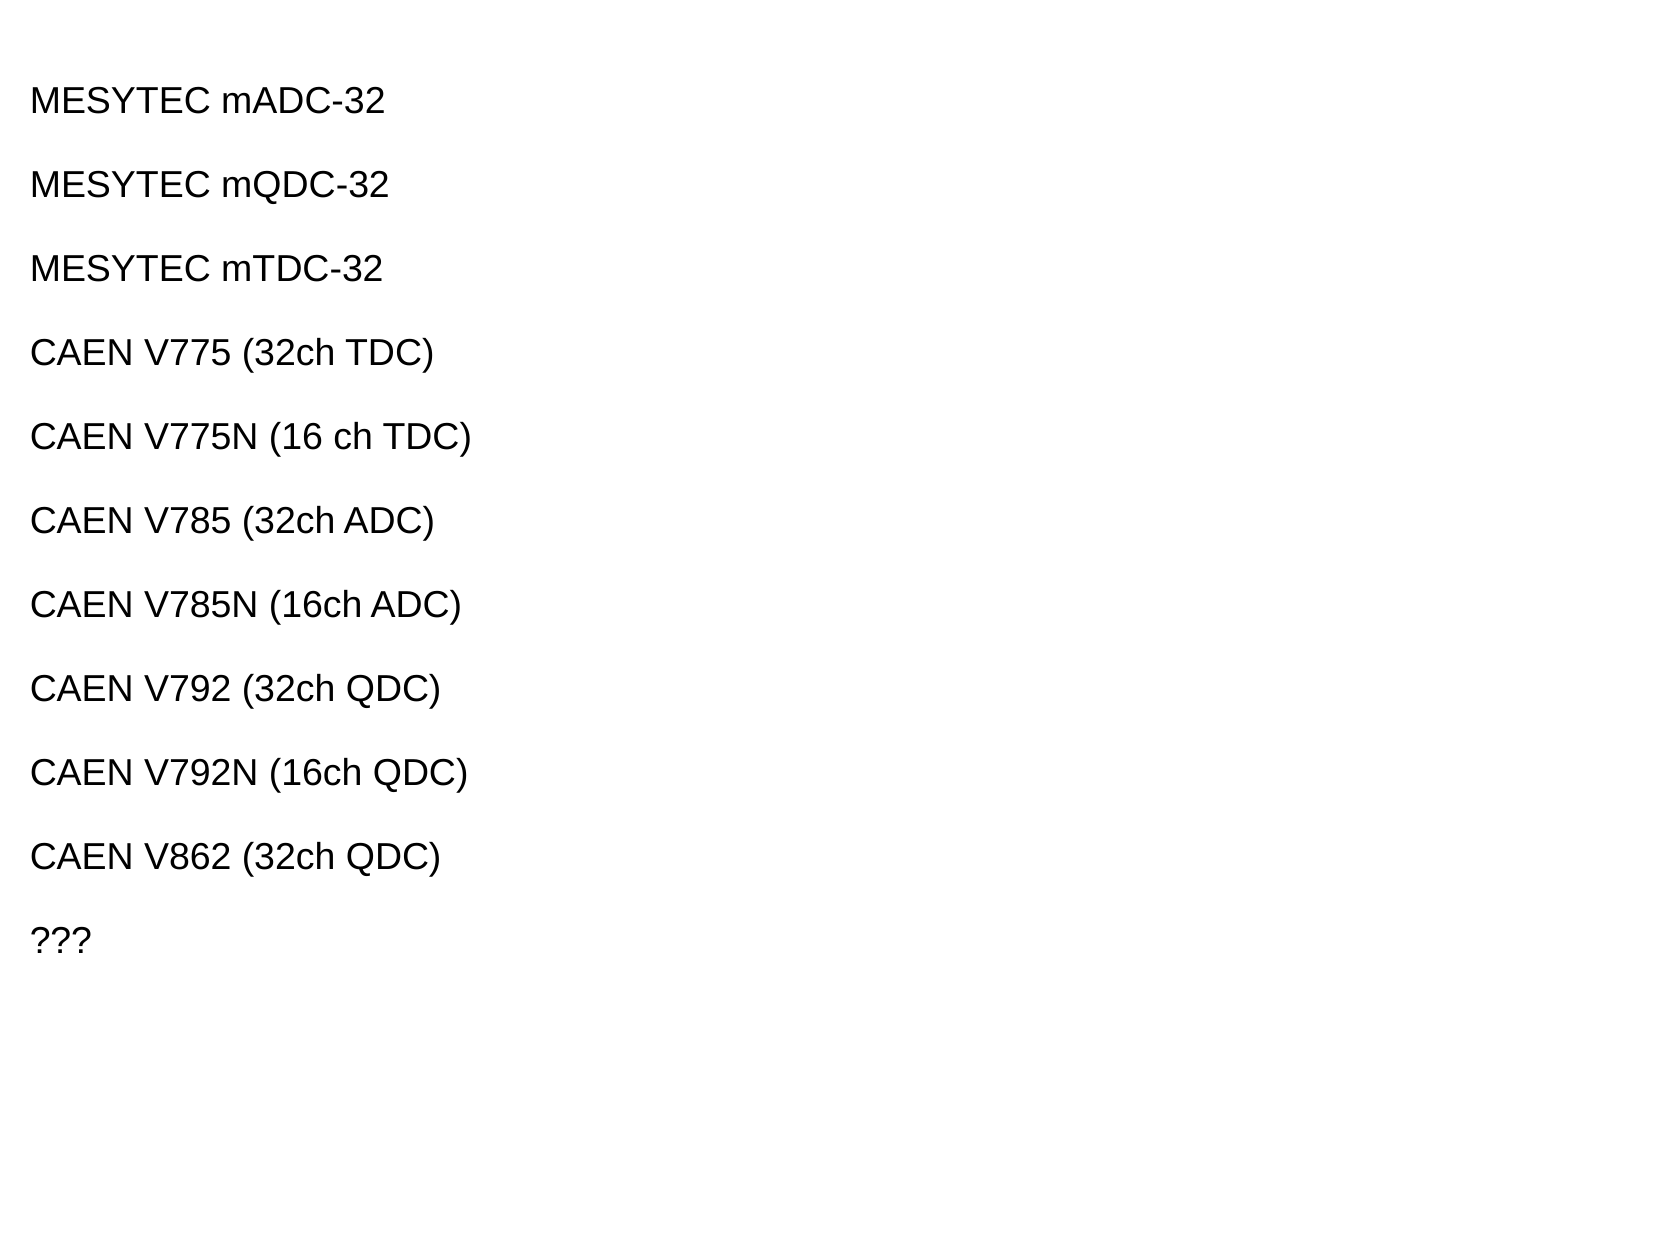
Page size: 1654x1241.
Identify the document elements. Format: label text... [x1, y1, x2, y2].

text_box MESYTEC mADC-32 MESYTEC mQDC-32 MESYTEC mTDC-32 CAEN V775 (32ch TDC) CAEN V775N (16 ch TDC) CAEN V785 (32ch ADC) CAEN V785N (16ch ADC) CAEN V792 (32ch QDC) CAEN V792N (16ch QDC) CAEN V862 (32ch QDC) ??? [15, 30, 1636, 927]
